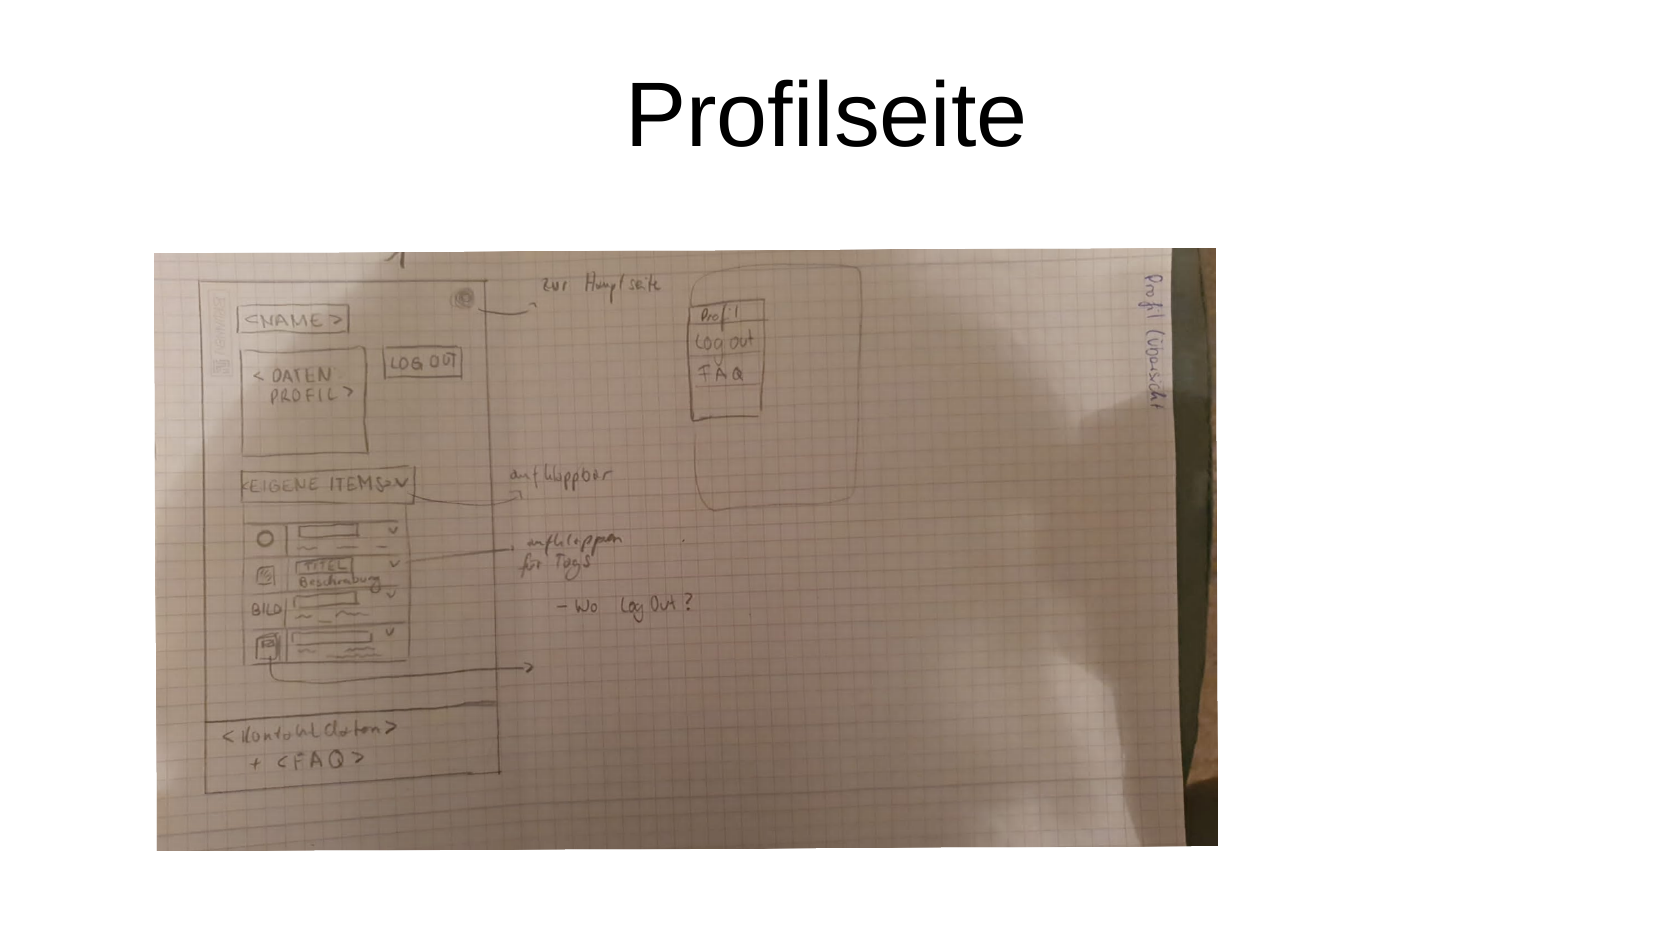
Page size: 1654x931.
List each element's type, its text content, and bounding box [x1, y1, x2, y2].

title Profilseite [82, 37, 1571, 193]
picture [153, 248, 1218, 851]
